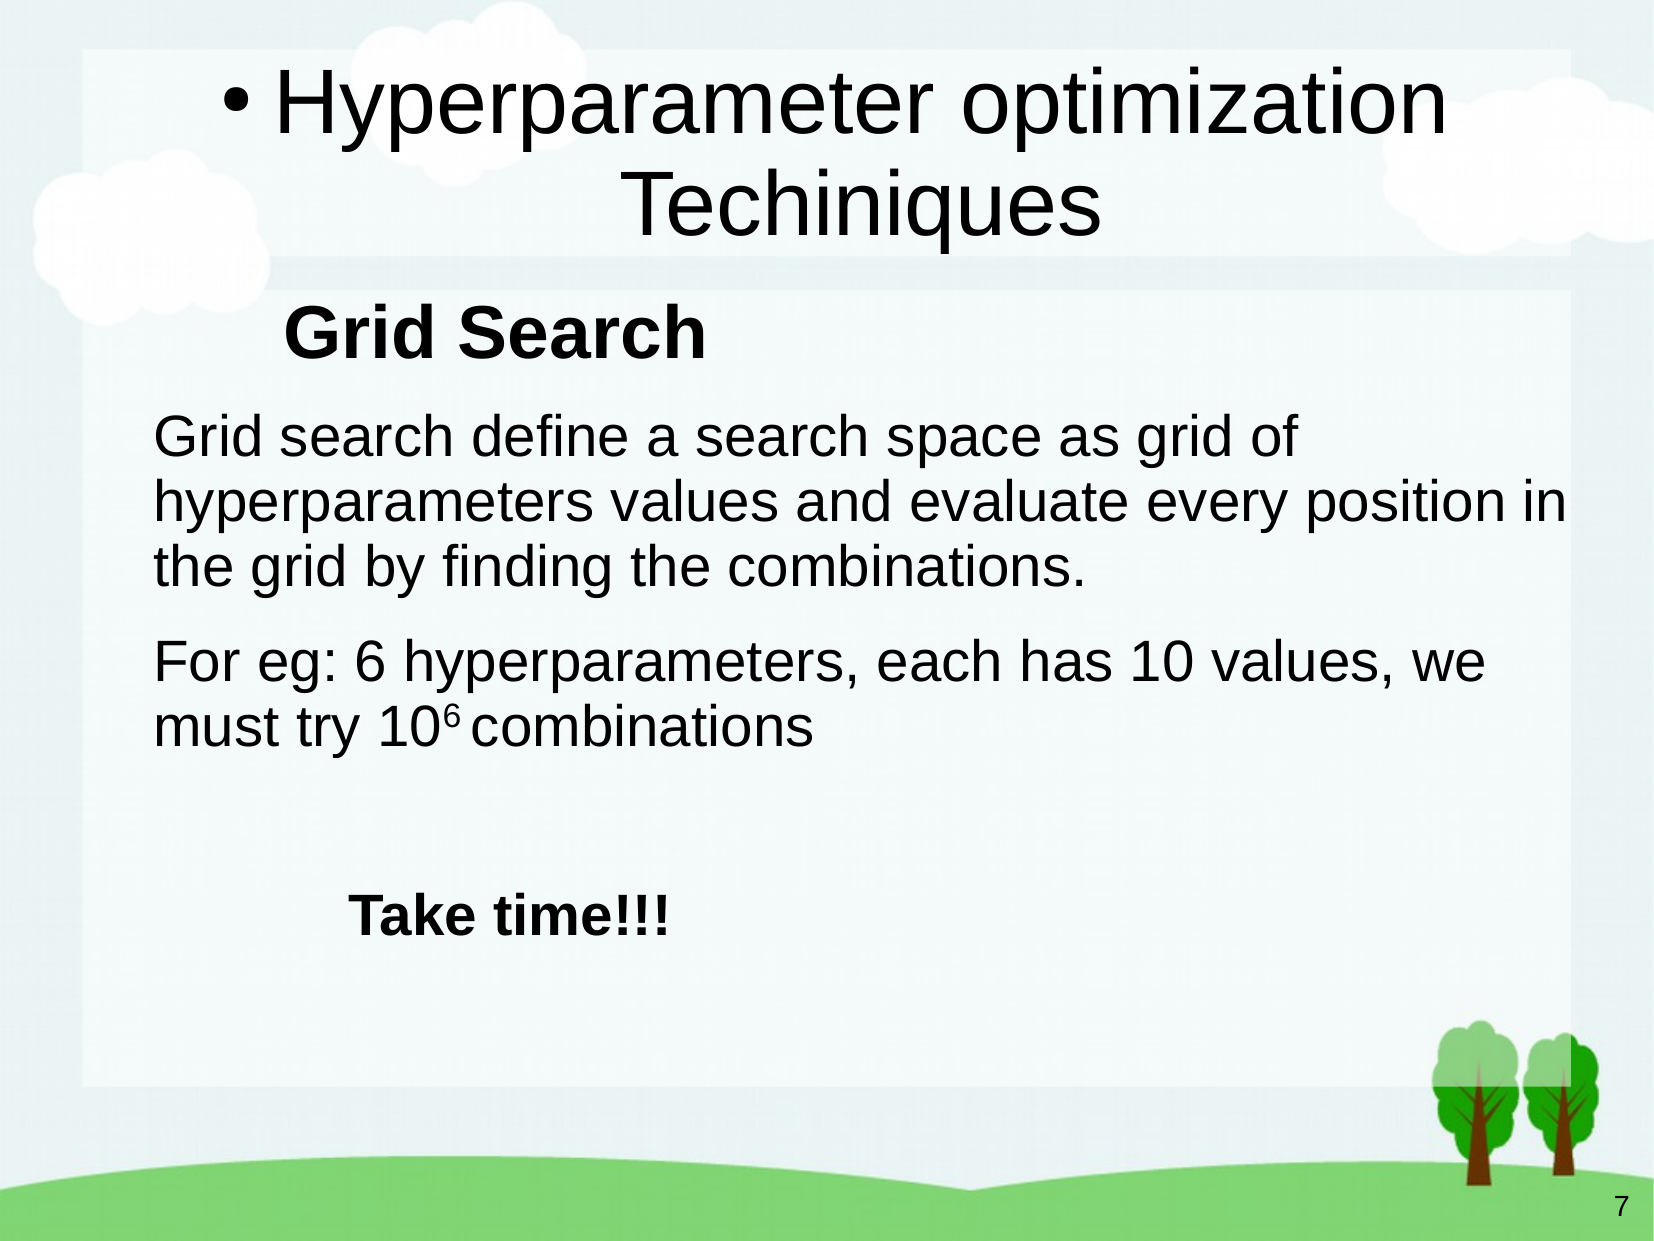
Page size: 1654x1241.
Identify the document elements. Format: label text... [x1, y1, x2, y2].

picture [0, 0, 1654, 1241]
title Hyperparameter optimization Techiniques [82, 49, 1571, 257]
list Grid Search Grid search define a search space as grid of hyperparameters values and evaluate every position in the grid by finding the combinations. For eg: 6 hyperparameters, each has 10 values, we must try 106 combinations Take time!!! [82, 290, 1571, 1087]
